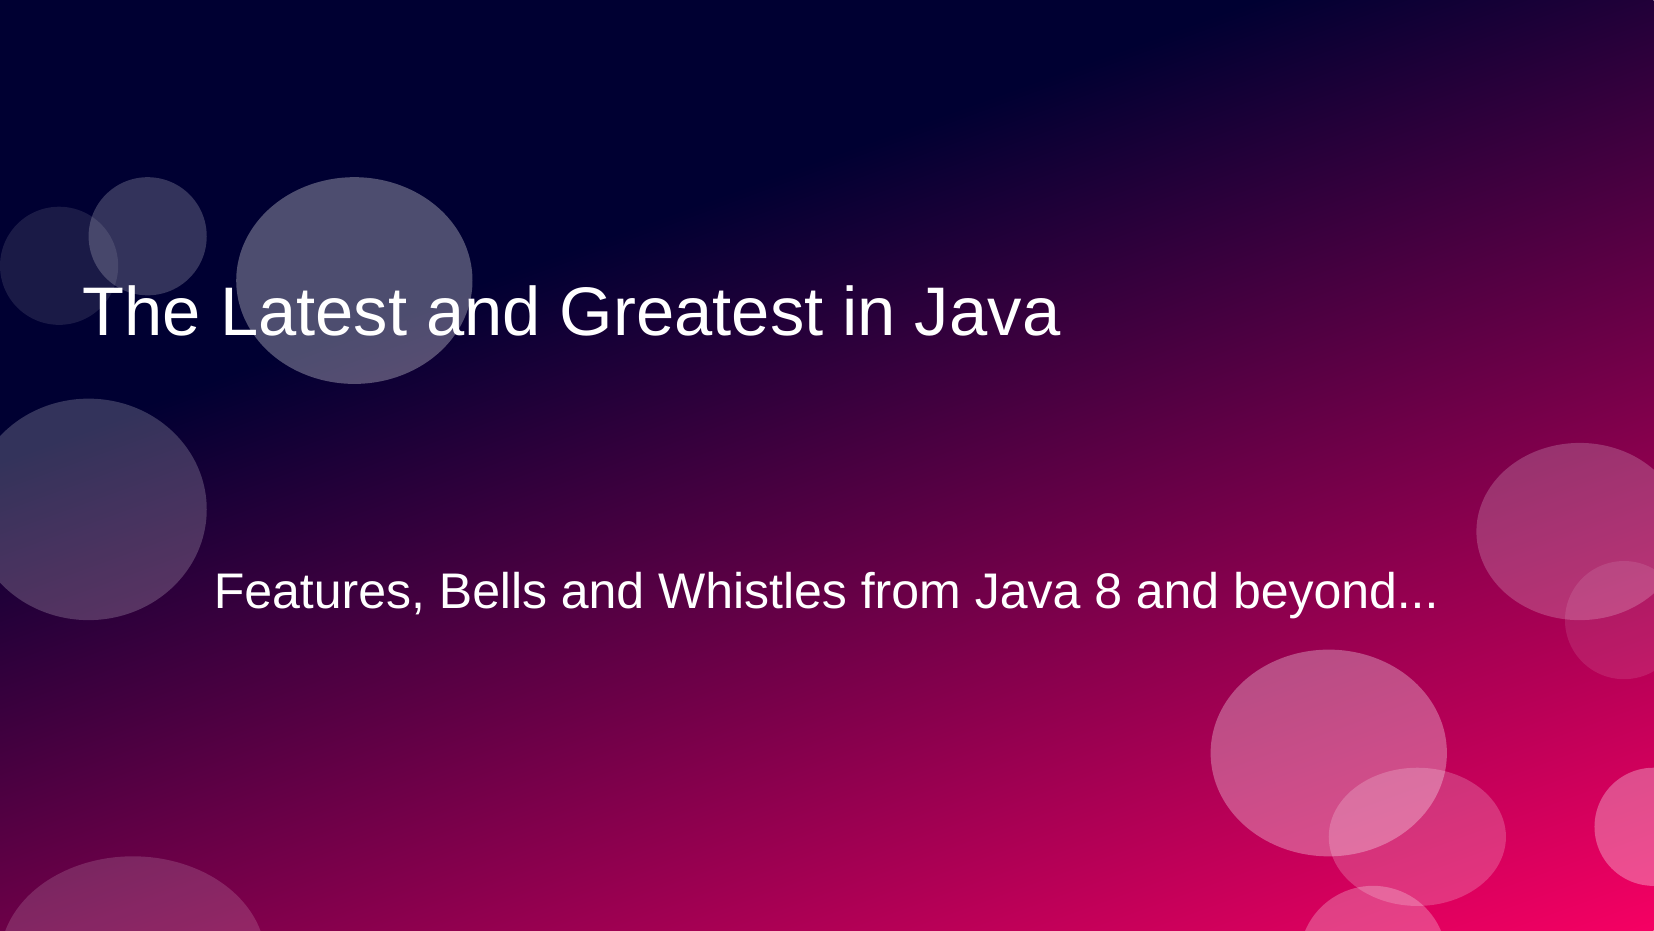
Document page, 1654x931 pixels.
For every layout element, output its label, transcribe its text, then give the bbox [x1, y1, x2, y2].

title The Latest and Greatest in Java [82, 234, 1571, 390]
subtitle Features, Bells and Whistles from Java 8 and beyond... [82, 425, 1571, 758]
